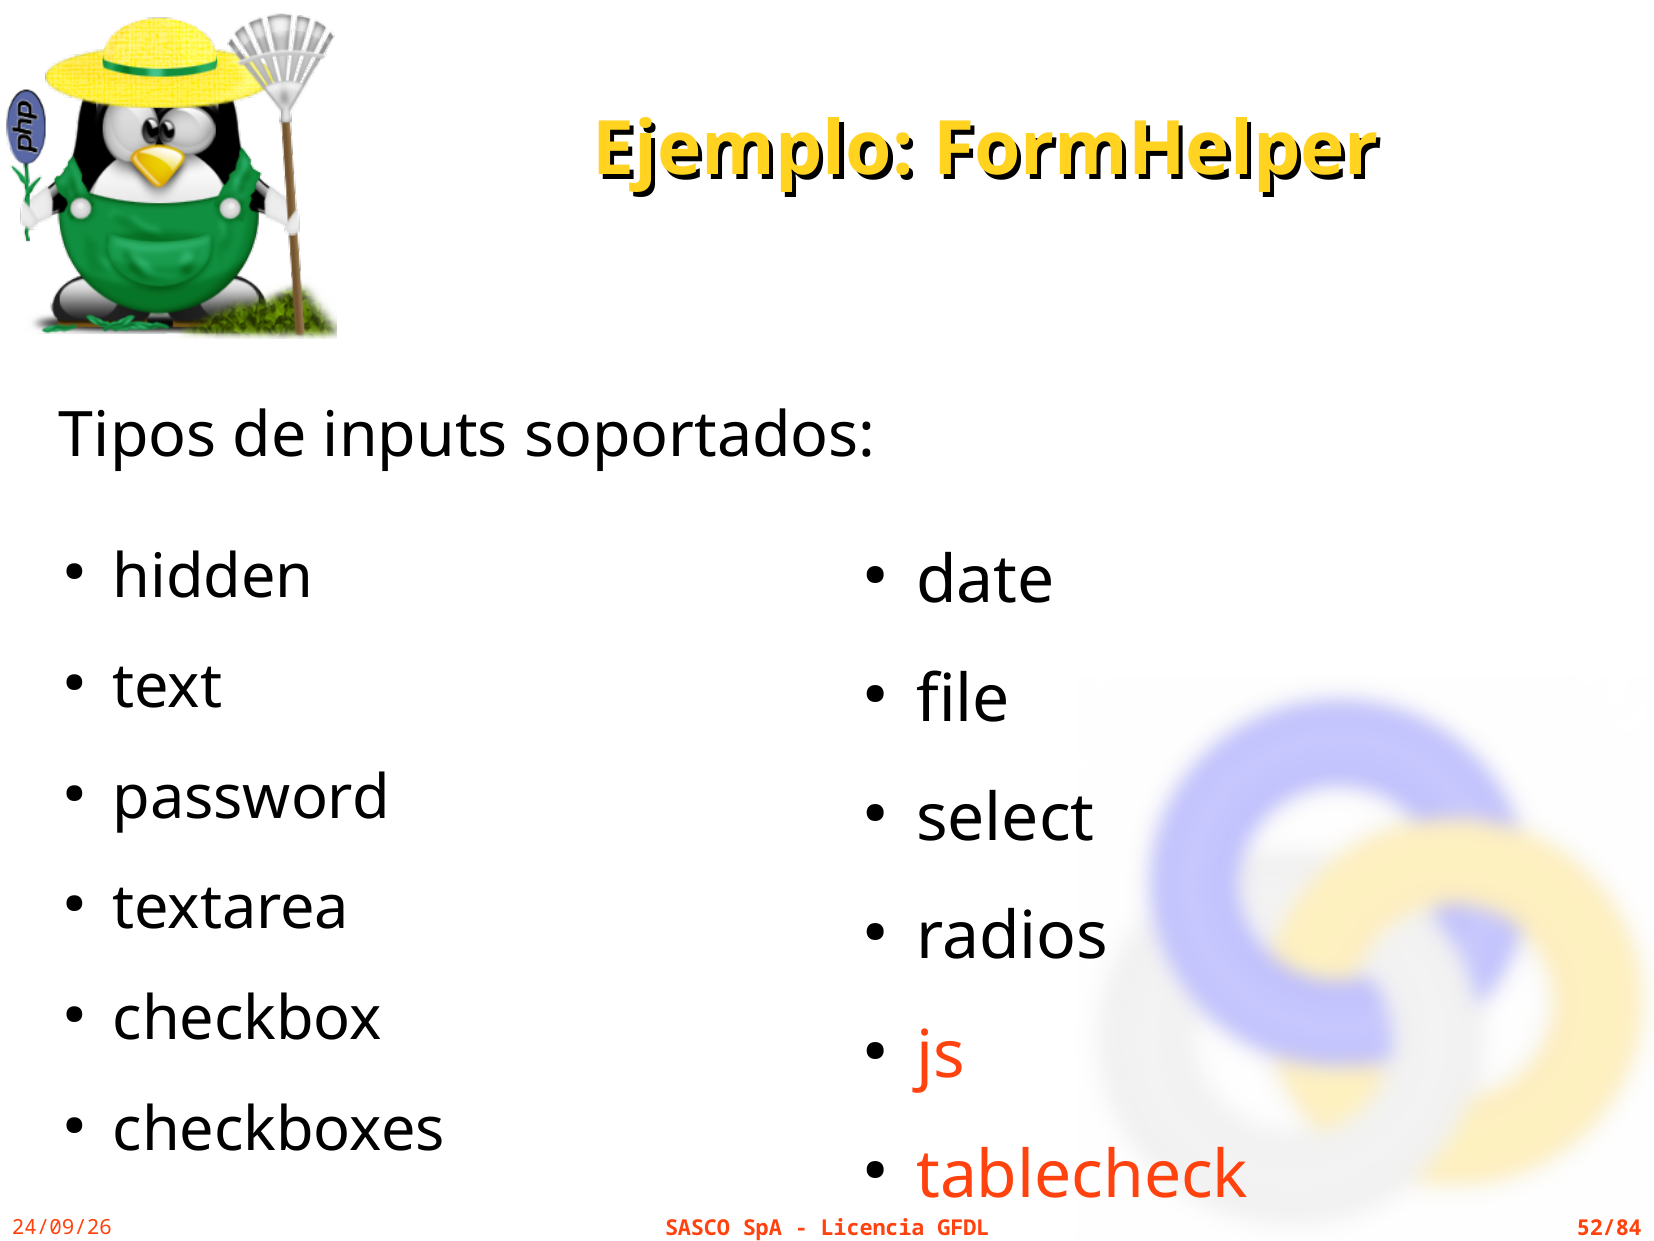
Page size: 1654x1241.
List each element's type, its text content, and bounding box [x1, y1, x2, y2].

picture [4, 5, 337, 339]
picture [1074, 657, 1654, 1241]
list hidden text password textarea checkbox checkboxes [47, 531, 808, 1170]
title Ejemplo: FormHelper [366, 35, 1607, 257]
list date file select radios js tablecheck [846, 531, 1607, 1217]
text_box Tipos de inputs soportados: [59, 389, 892, 485]
